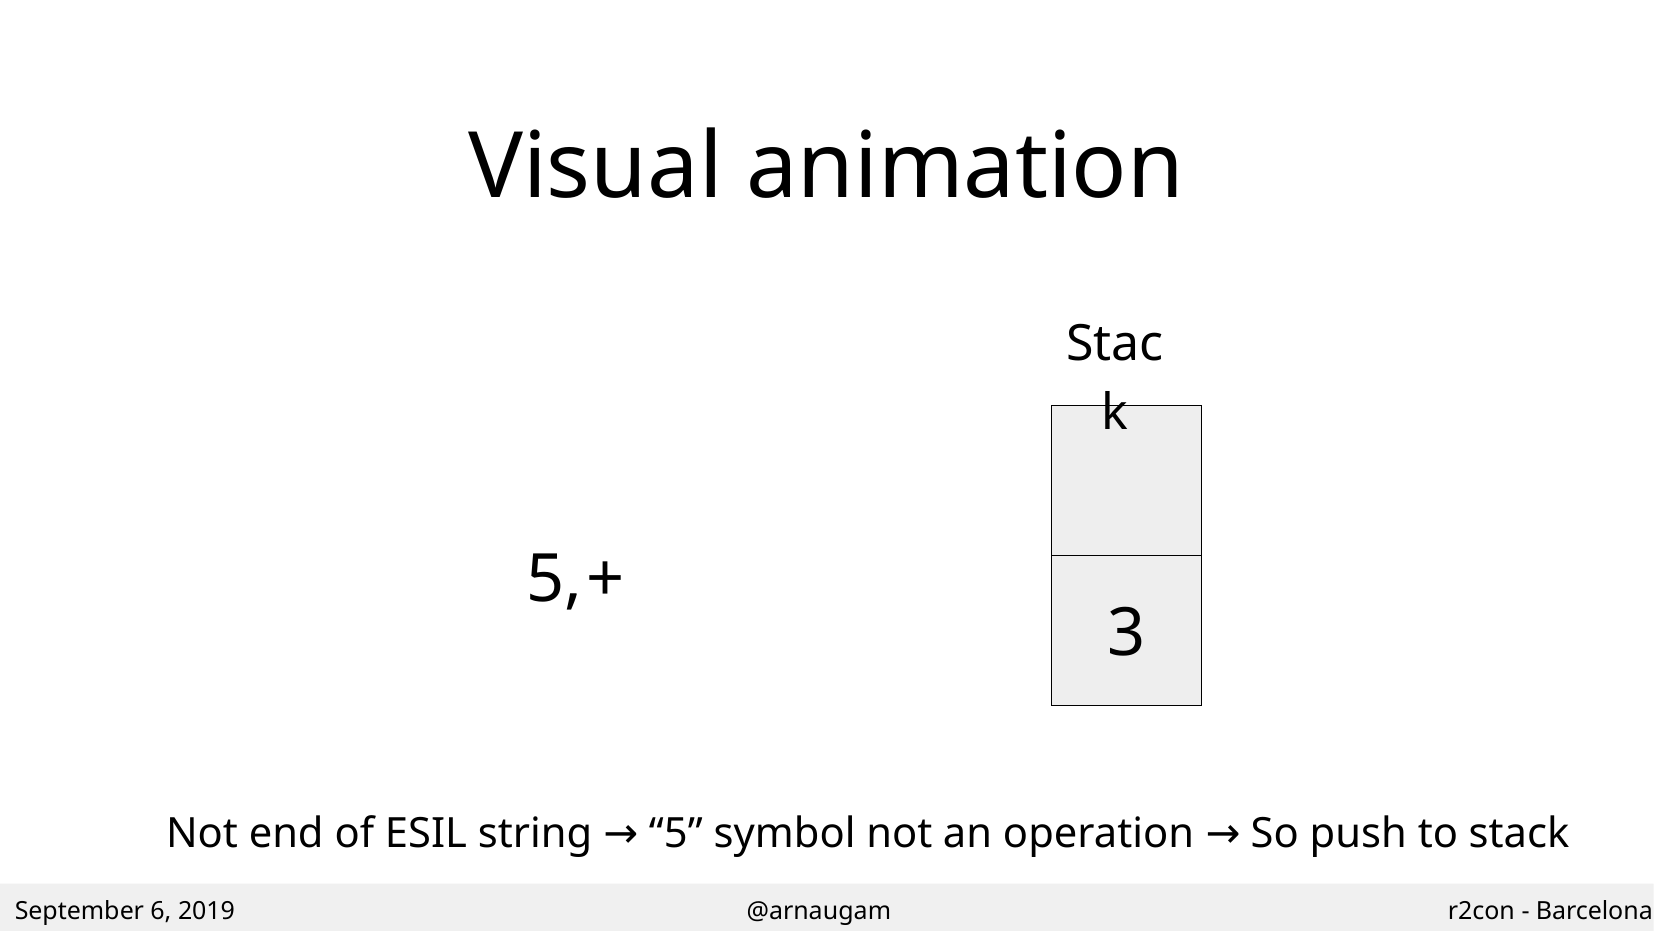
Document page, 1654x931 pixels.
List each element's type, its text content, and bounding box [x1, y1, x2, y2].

text_box Stack [1051, 300, 1202, 375]
title Visual animation [82, 84, 1571, 240]
text_box + [571, 522, 662, 618]
text_box 5, [511, 522, 571, 618]
text_box Not end of ESIL string → “5” symbol not an operation → So push to stack [151, 795, 1501, 852]
text_box [1109, 405, 1118, 415]
text_box [1051, 405, 1202, 556]
text_box 3 [1051, 556, 1202, 706]
